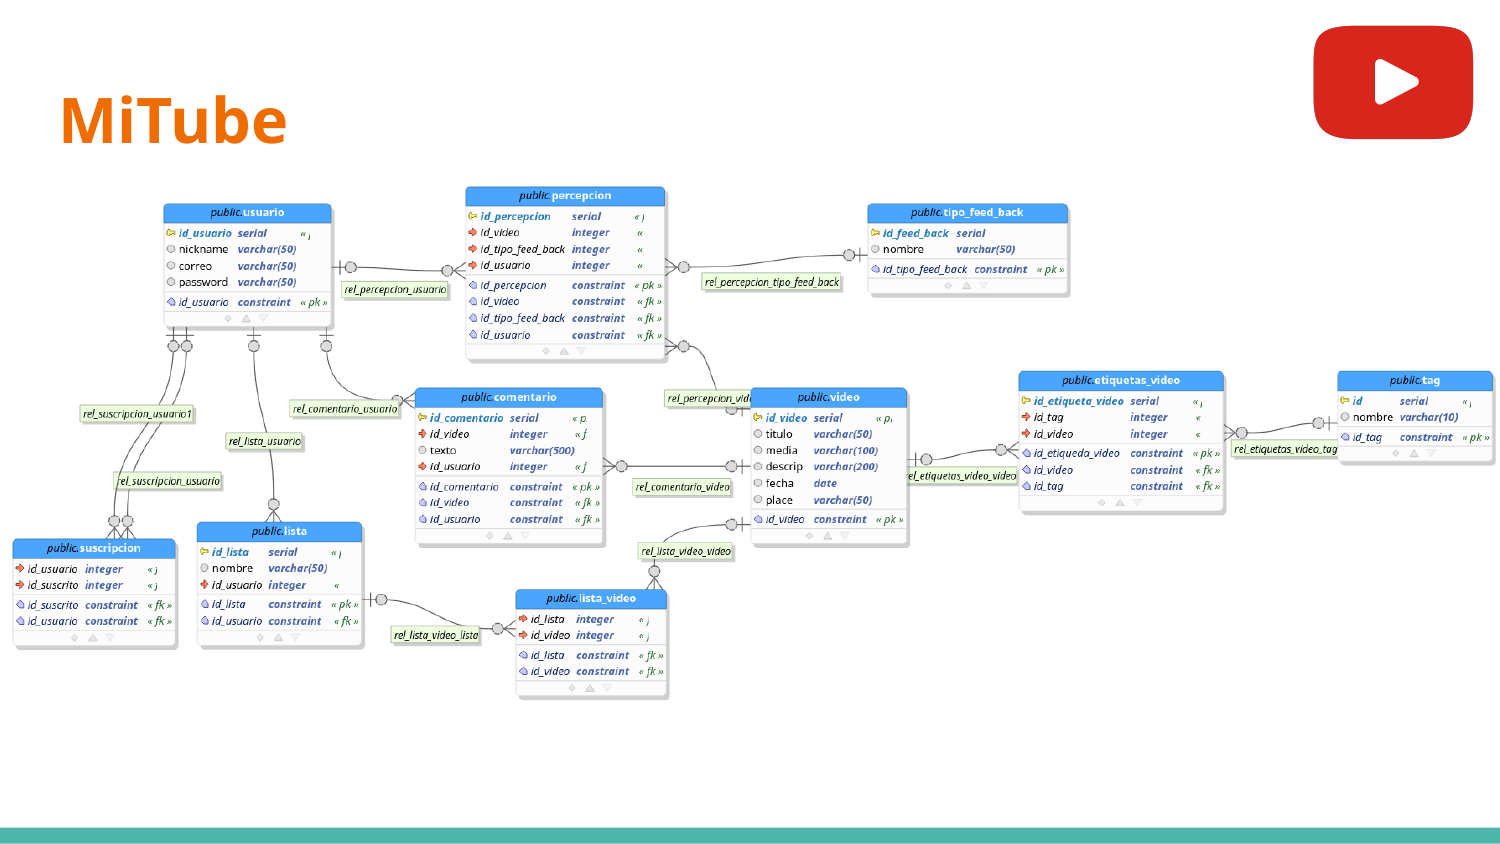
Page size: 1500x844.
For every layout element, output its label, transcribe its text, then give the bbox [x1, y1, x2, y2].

picture [1311, 23, 1477, 141]
title MiTube [43, 61, 1441, 178]
picture [4, 178, 1500, 709]
